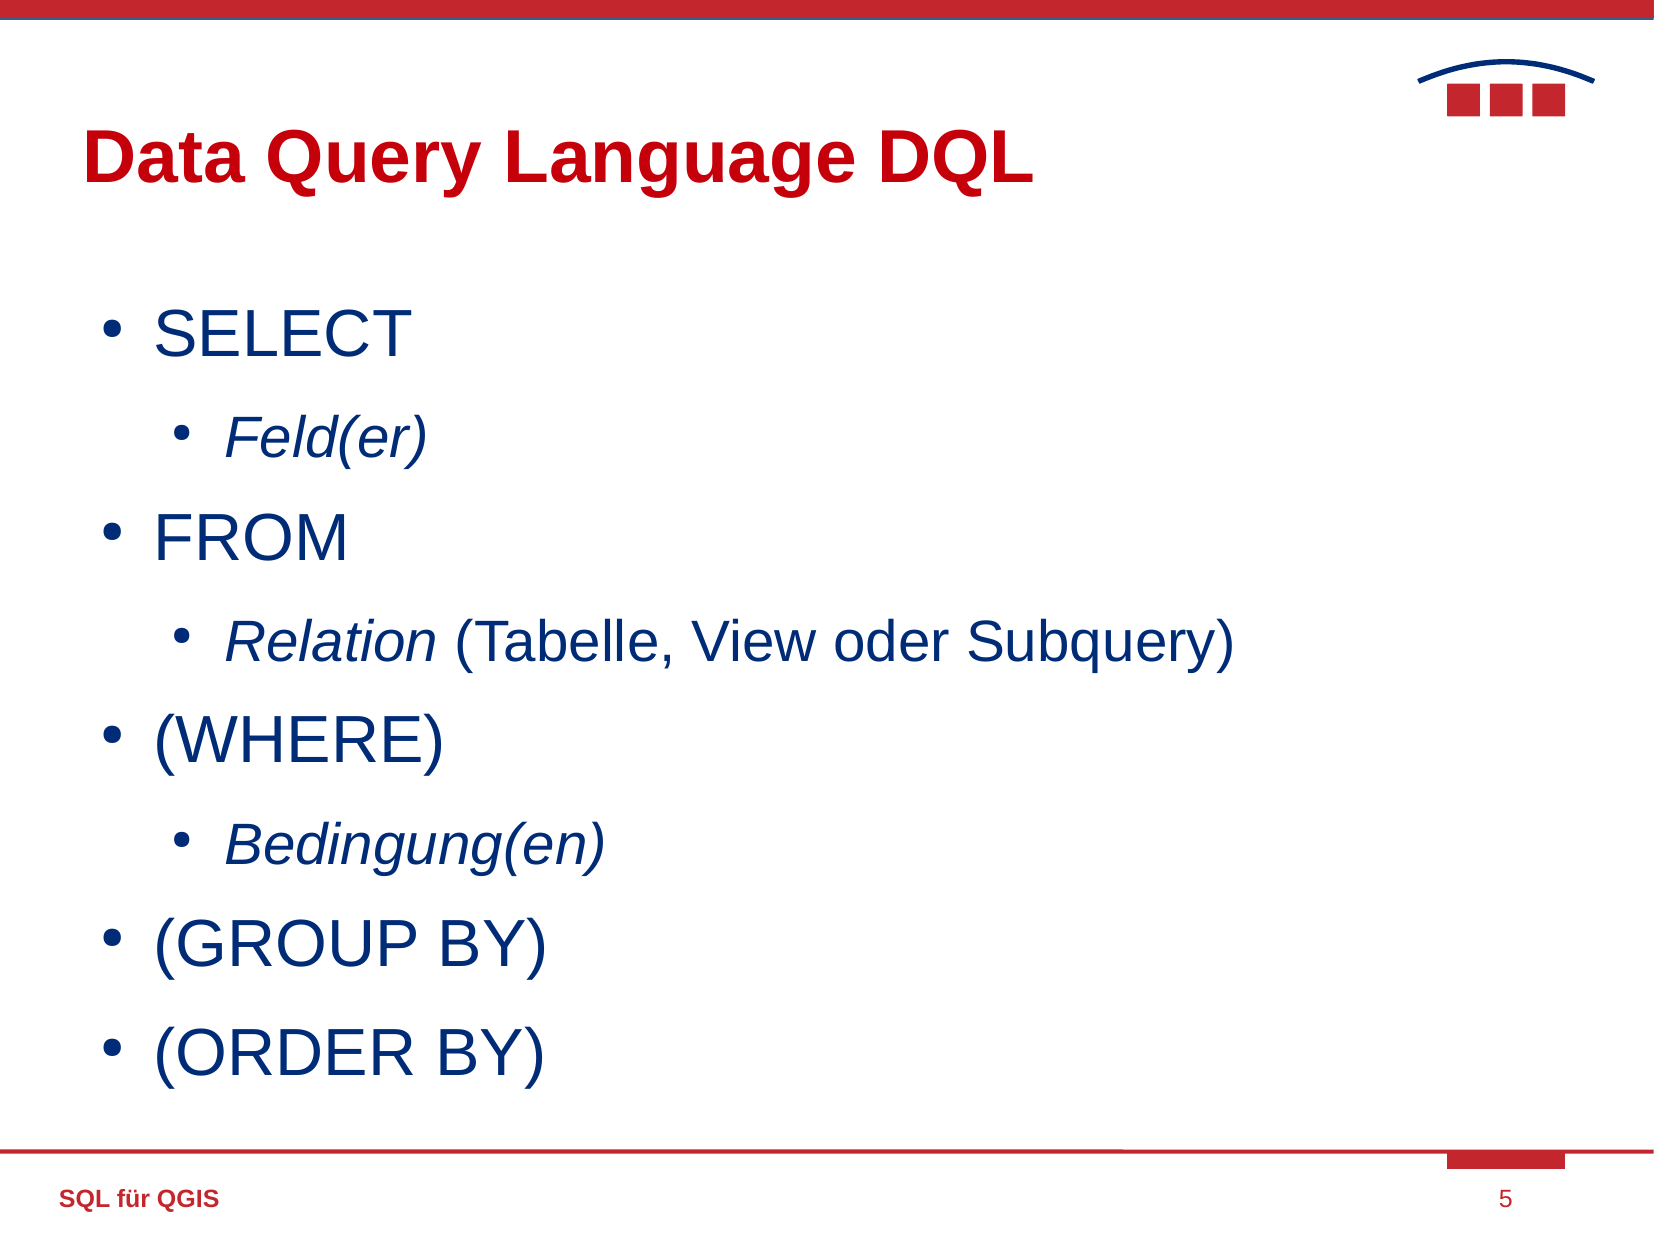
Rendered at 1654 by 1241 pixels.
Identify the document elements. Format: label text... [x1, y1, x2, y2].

list SELECT Feld(er) FROM Relation (Tabelle, View oder Subquery) (WHERE) Bedingung(en) (GROUP BY) (ORDER BY) [82, 290, 1571, 1109]
text_box <Foliennummer> [1446, 1182, 1565, 1223]
title Data Query Language DQL [82, 49, 1571, 257]
